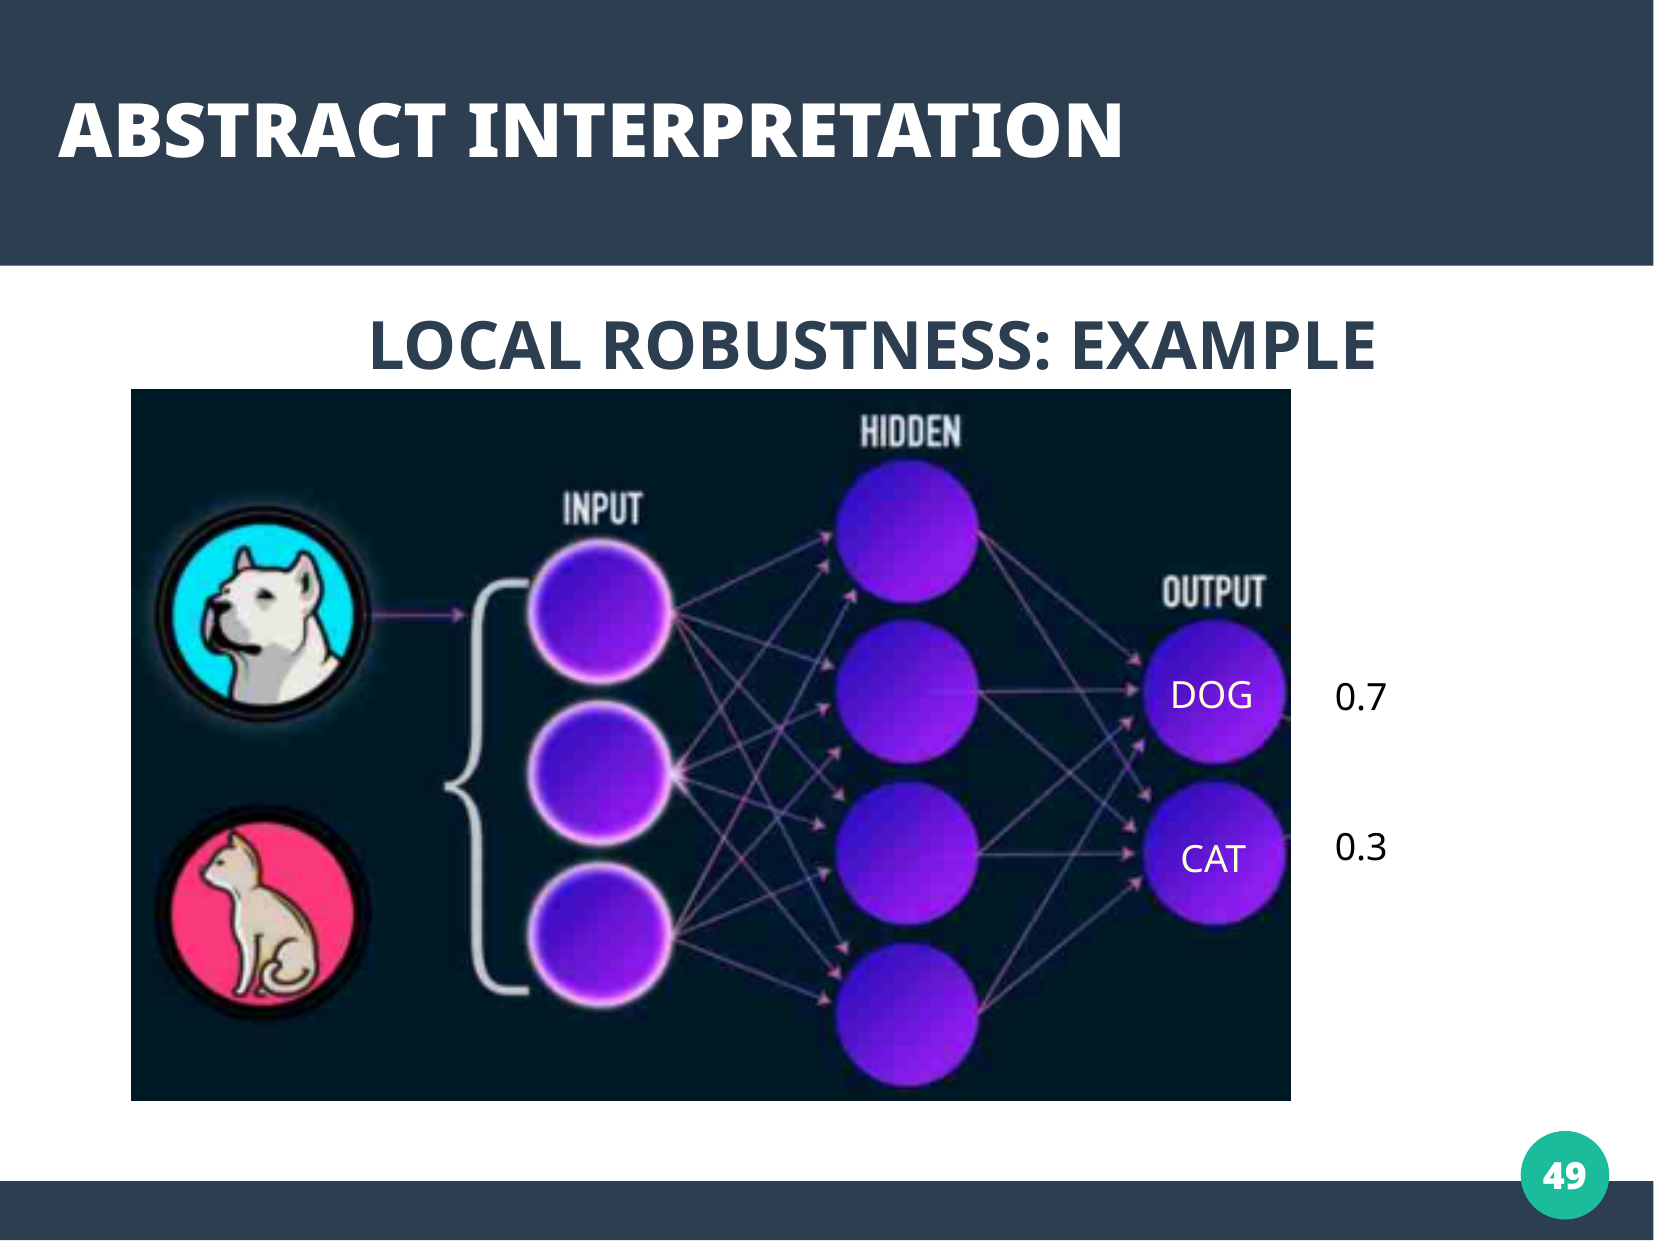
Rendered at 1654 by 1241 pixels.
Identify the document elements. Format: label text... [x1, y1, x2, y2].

text_box 0.7 [1320, 663, 1438, 721]
text_box CAT [1165, 825, 1283, 882]
picture [131, 389, 1291, 1101]
text_box 0.3 [1320, 813, 1438, 871]
text_box DOG [1155, 661, 1273, 719]
title ABSTRACT INTERPRETATION [59, 49, 1595, 207]
list LOCAL ROBUSTNESS: EXAMPLE [69, 298, 1606, 1156]
